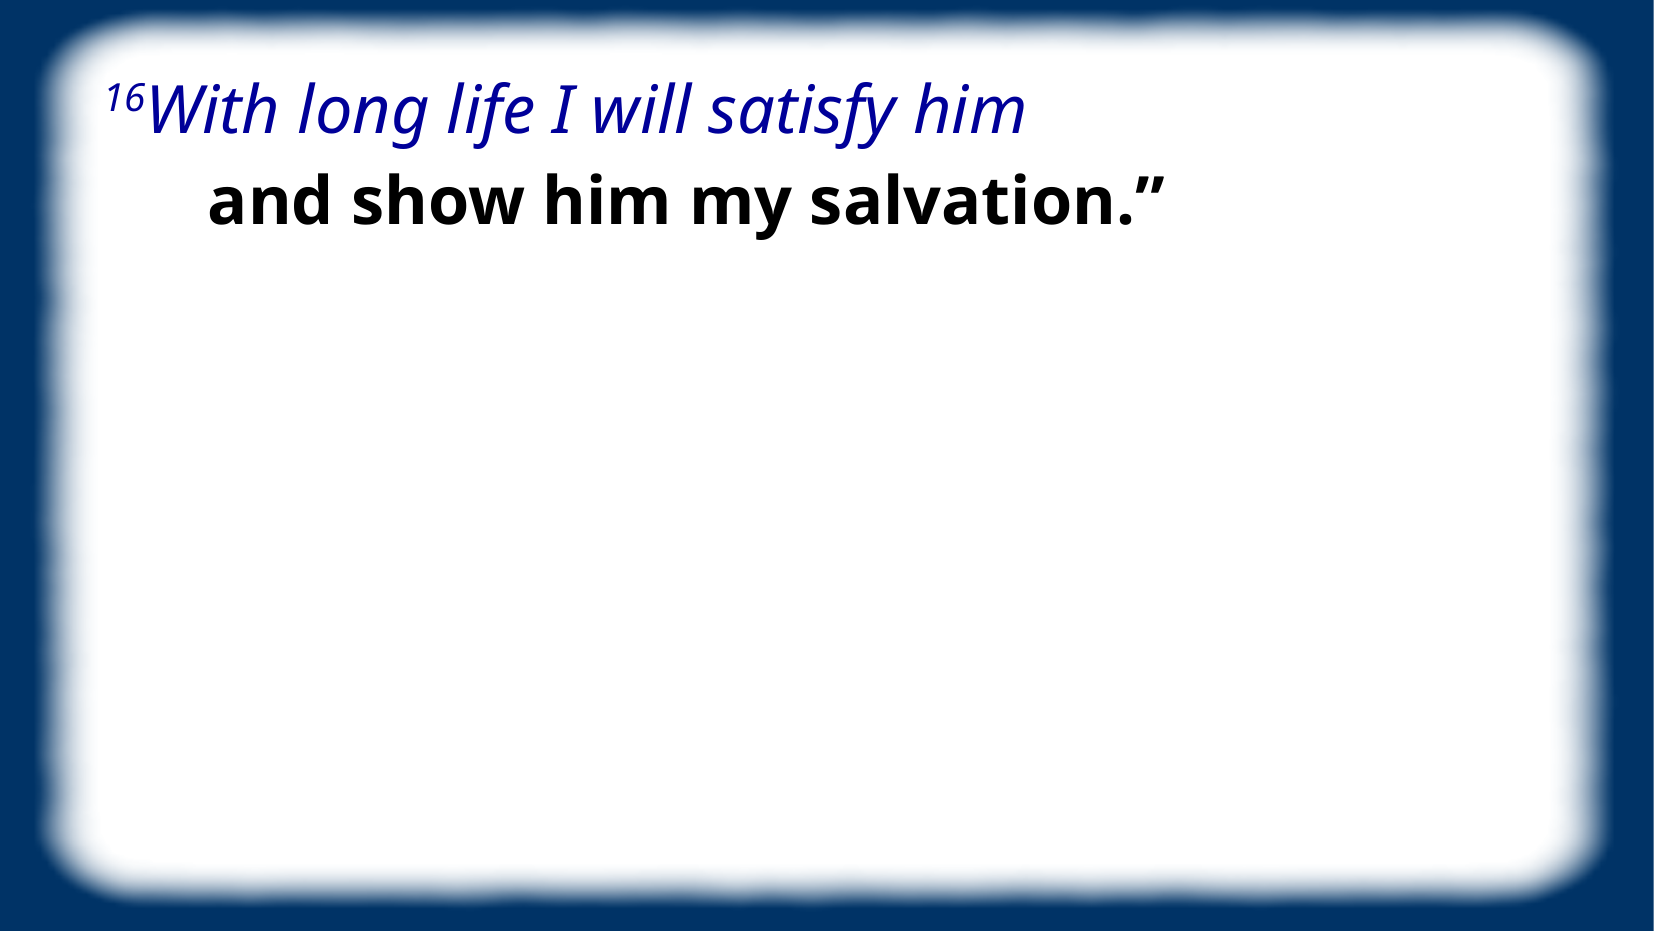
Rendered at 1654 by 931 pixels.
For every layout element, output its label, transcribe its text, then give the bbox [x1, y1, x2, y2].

text_box 16With long life I will satisfy him and show him my salvation.” [88, 54, 1559, 336]
picture [0, 0, 1654, 931]
